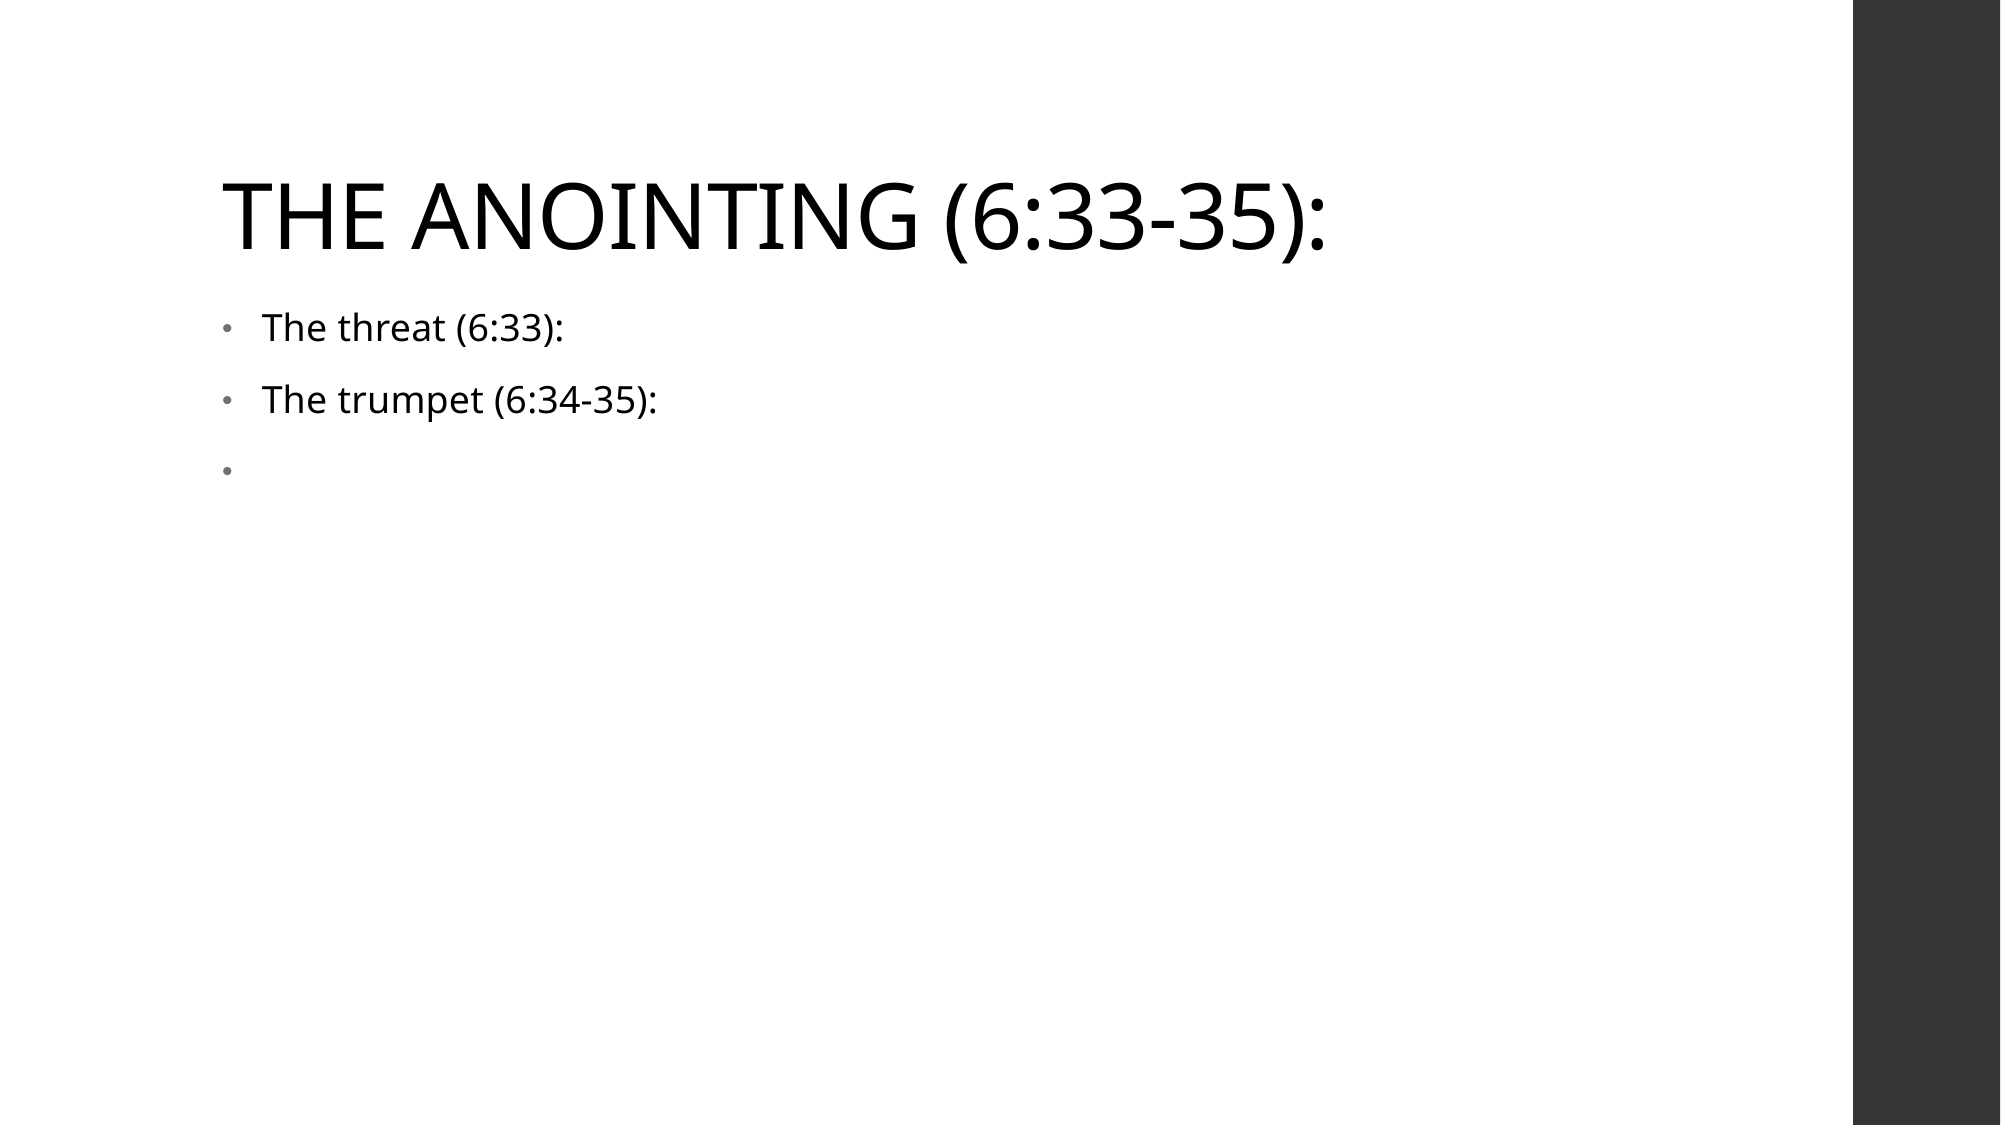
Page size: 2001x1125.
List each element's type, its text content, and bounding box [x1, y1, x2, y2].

list The threat (6:33): The trumpet (6:34-35): [206, 299, 1617, 1014]
title THE ANOINTING (6:33-35): [206, 60, 1797, 278]
